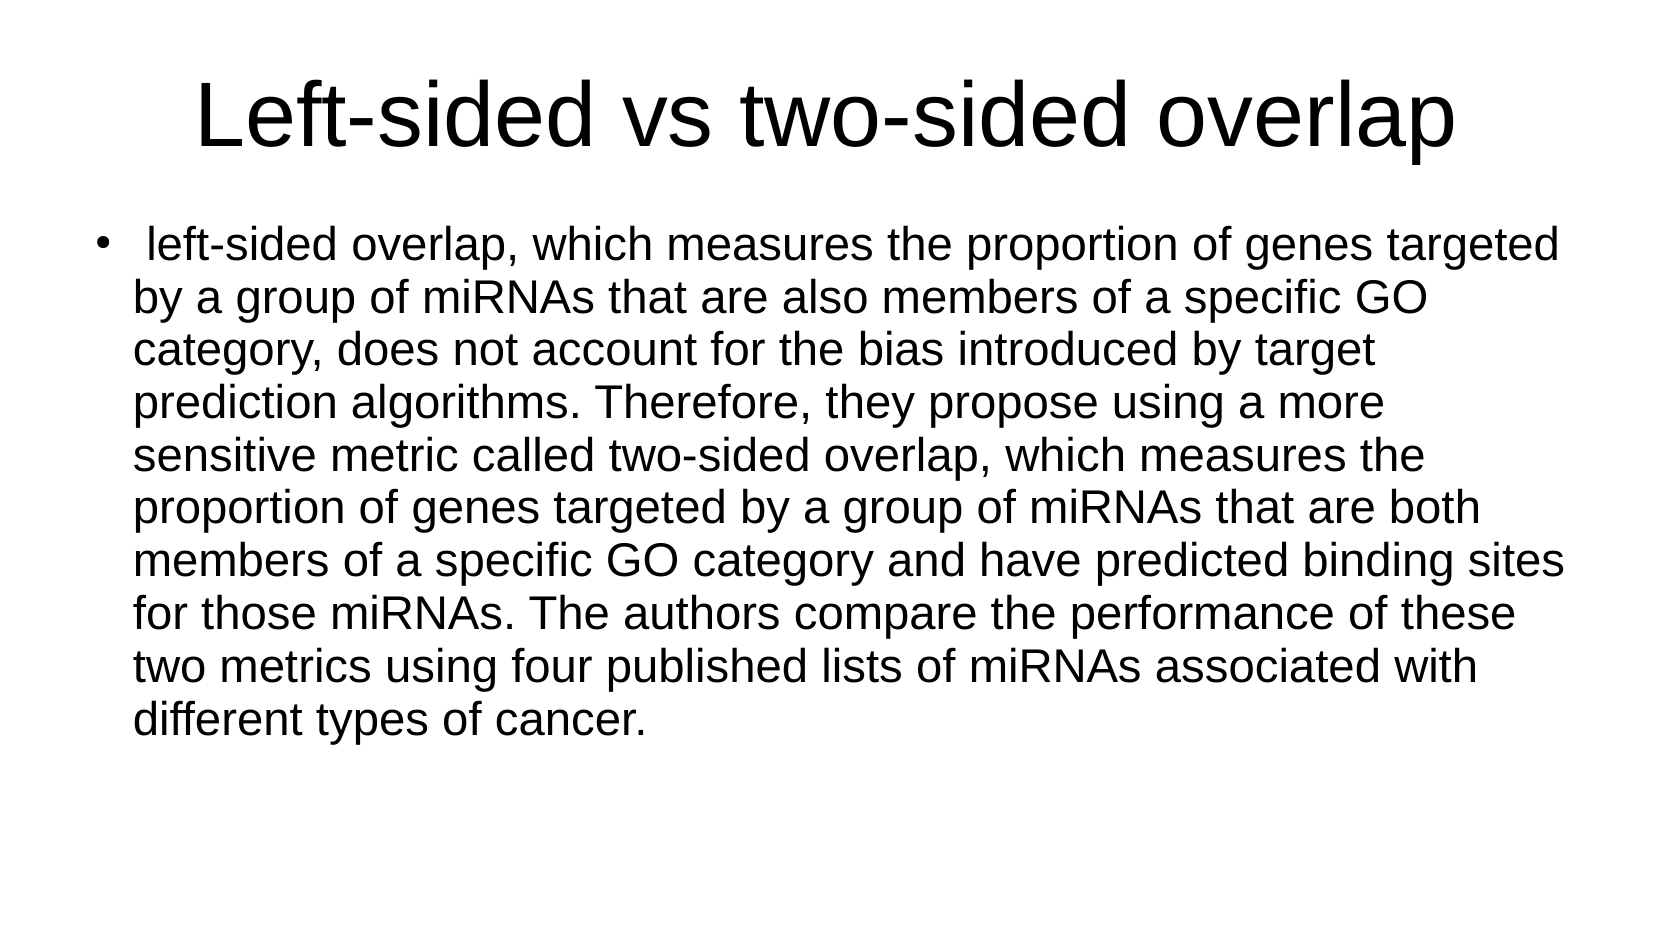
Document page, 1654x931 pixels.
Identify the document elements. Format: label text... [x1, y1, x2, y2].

list left-sided overlap, which measures the proportion of genes targeted by a group of miRNAs that are also members of a specific GO category, does not account for the bias introduced by target prediction algorithms. Therefore, they propose using a more sensitive metric called two-sided overlap, which measures the proportion of genes targeted by a group of miRNAs that are both members of a specific GO category and have predicted binding sites for those miRNAs. The authors compare the performance of these two metrics using four published lists of miRNAs associated with different types of cancer. [82, 217, 1571, 758]
title Left-sided vs two-sided overlap [82, 37, 1571, 193]
